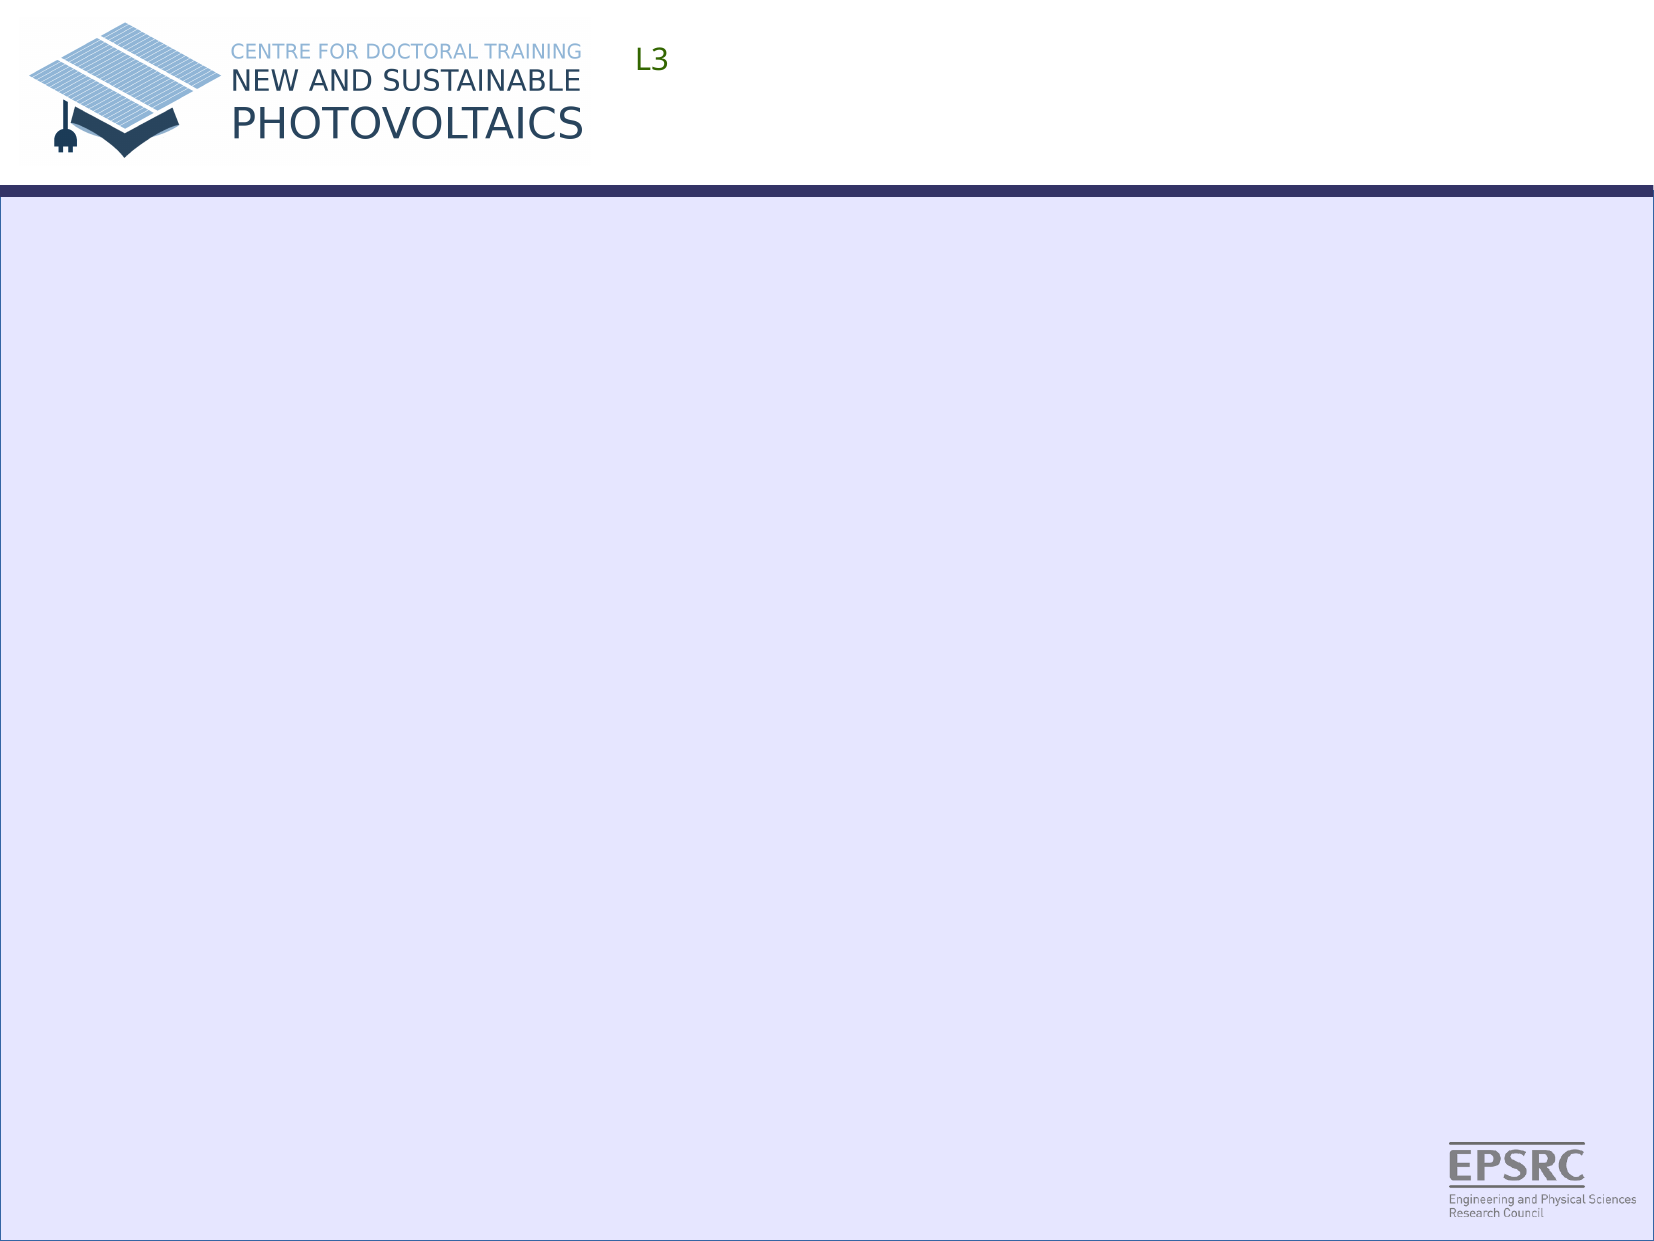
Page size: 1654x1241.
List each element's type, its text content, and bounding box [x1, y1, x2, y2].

text_box L3 [620, 29, 880, 80]
picture [1449, 1142, 1636, 1217]
text_box [0, 197, 1654, 1241]
picture [19, 17, 591, 166]
